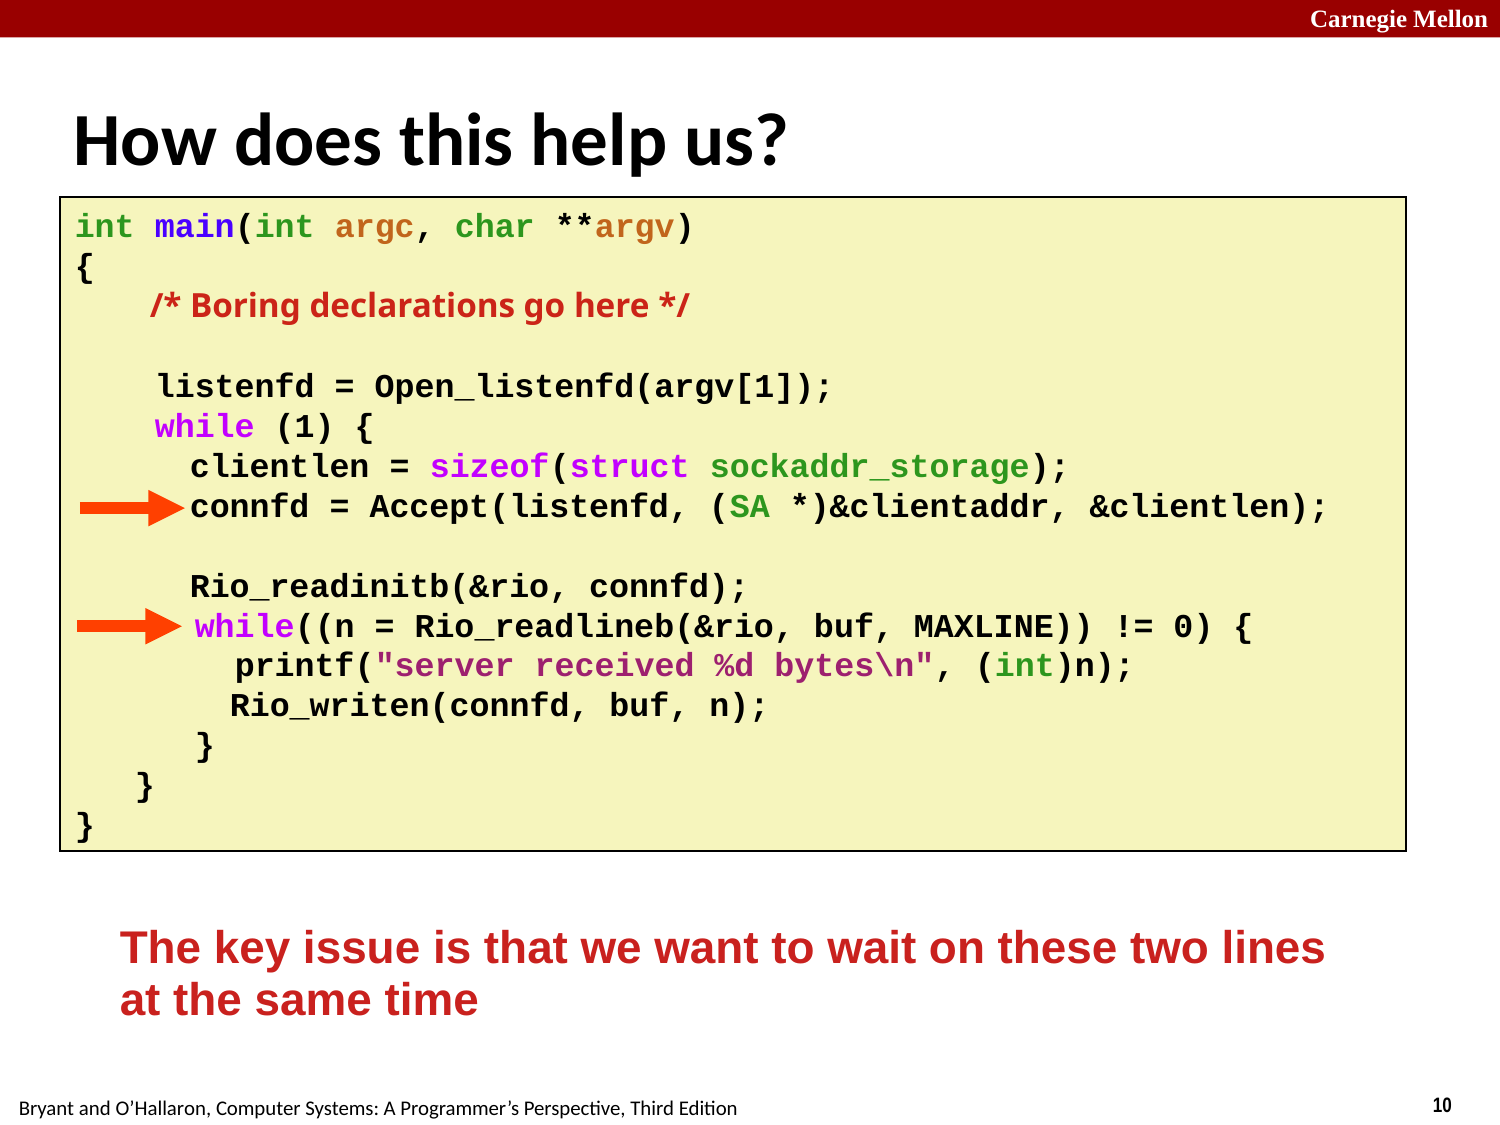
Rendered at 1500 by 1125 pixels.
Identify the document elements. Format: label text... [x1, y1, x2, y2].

text_box int main(int argc, char **argv) { /* Boring declarations go here */ listenfd = Open_listenfd(argv[1]); while (1) { clientlen = sizeof(struct sockaddr_storage); connfd = Accept(listenfd, (SA *)&clientaddr, &clientlen); Rio_readinitb(&rio, connfd); while((n = Rio_readlineb(&rio, buf, MAXLINE)) != 0) { printf("server received %d bytes\n", (int)n); Rio_writen(connfd, buf, n); } } } [60, 197, 1407, 851]
text_box The key issue is that we want to wait on these two lines at the same time [105, 915, 1351, 1033]
title How does this help us? [58, 72, 1304, 198]
